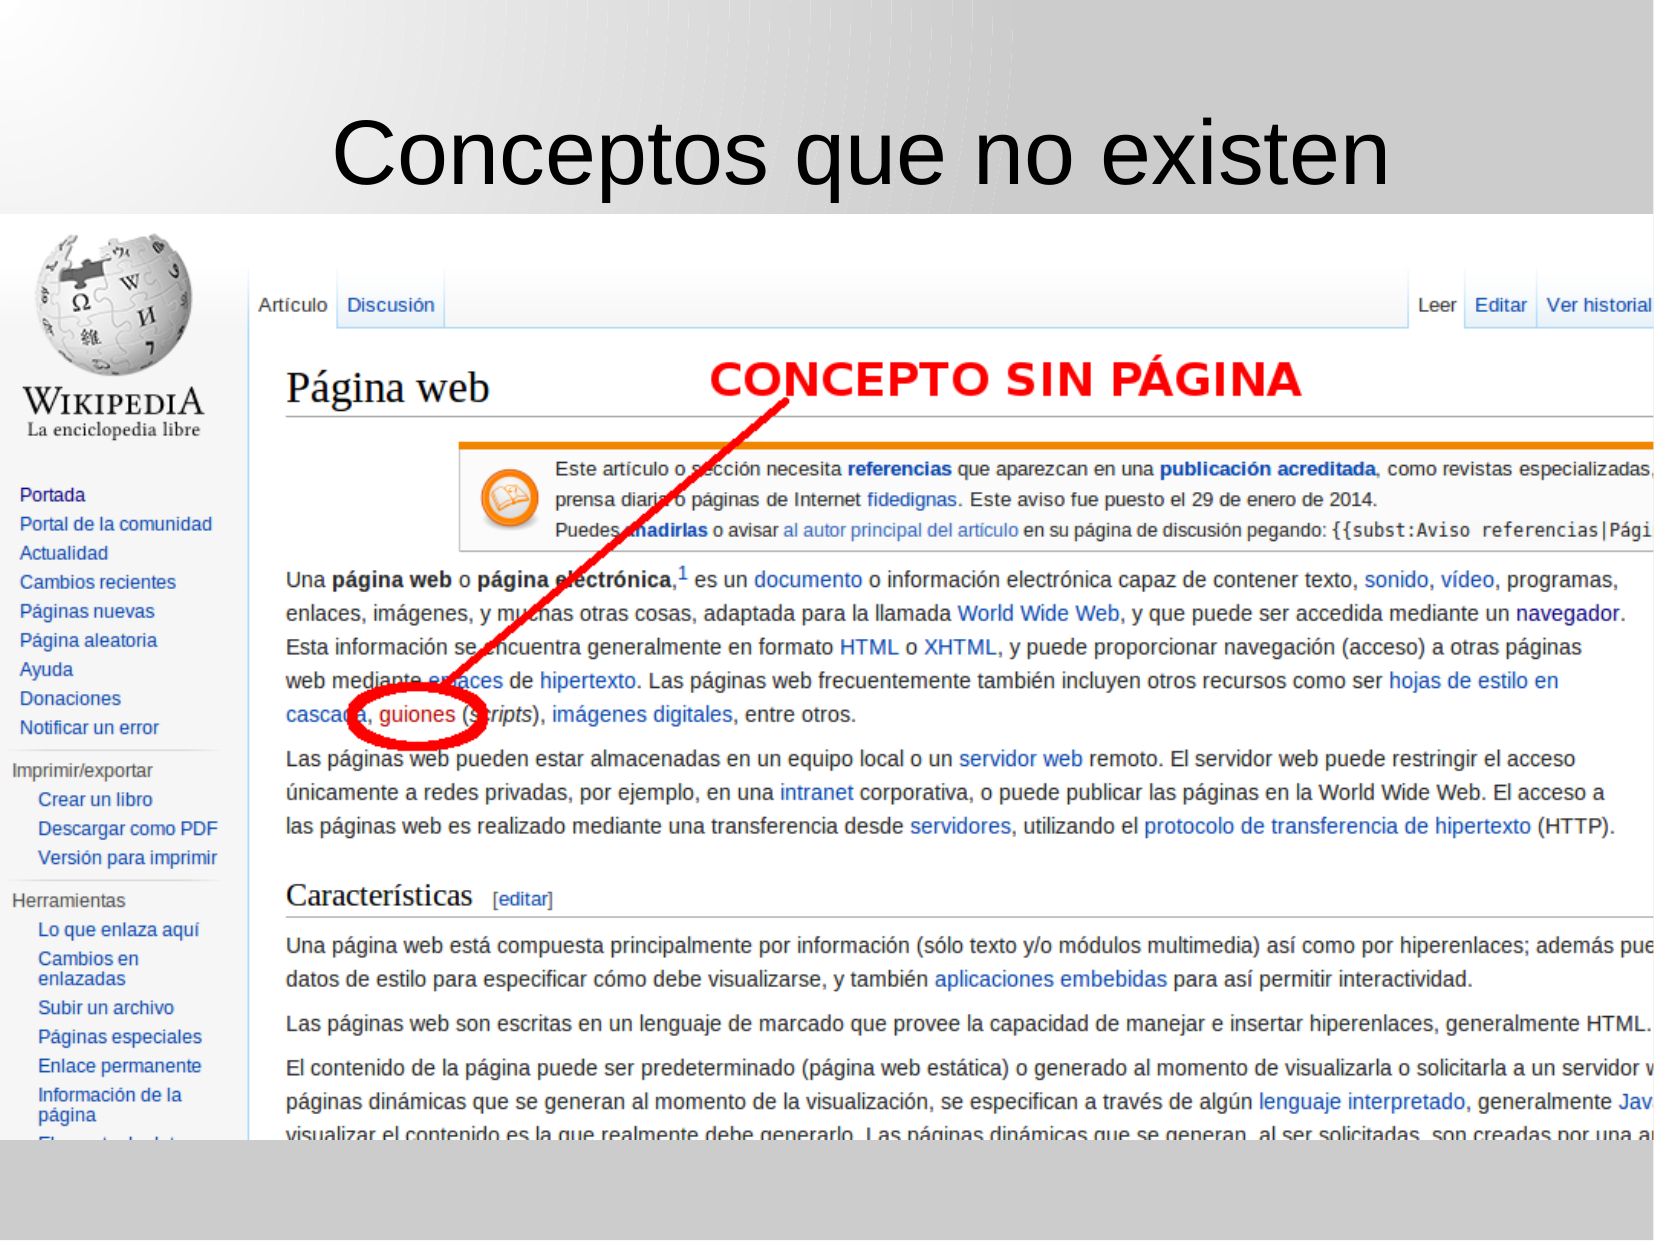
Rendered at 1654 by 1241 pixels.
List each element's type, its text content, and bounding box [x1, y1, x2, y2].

picture [0, 214, 1654, 1140]
title Conceptos que no existen [82, 49, 1571, 214]
